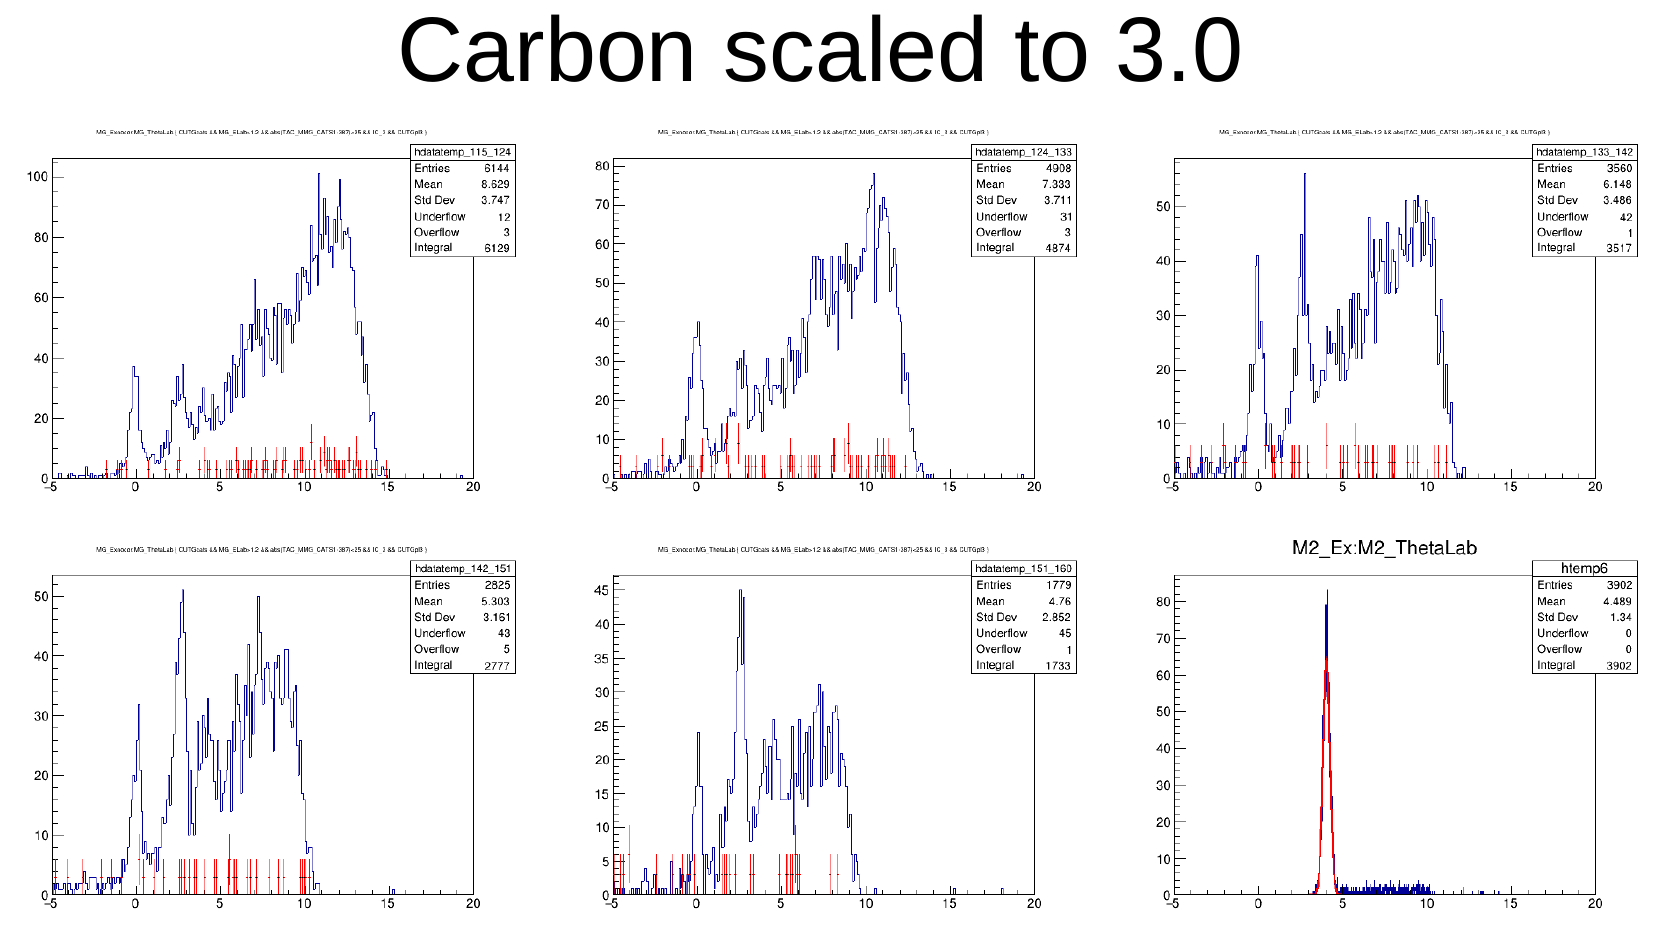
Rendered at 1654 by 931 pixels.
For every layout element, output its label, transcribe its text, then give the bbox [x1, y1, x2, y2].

picture [3, 112, 1654, 930]
title Carbon scaled to 3.0 [76, 0, 1565, 112]
